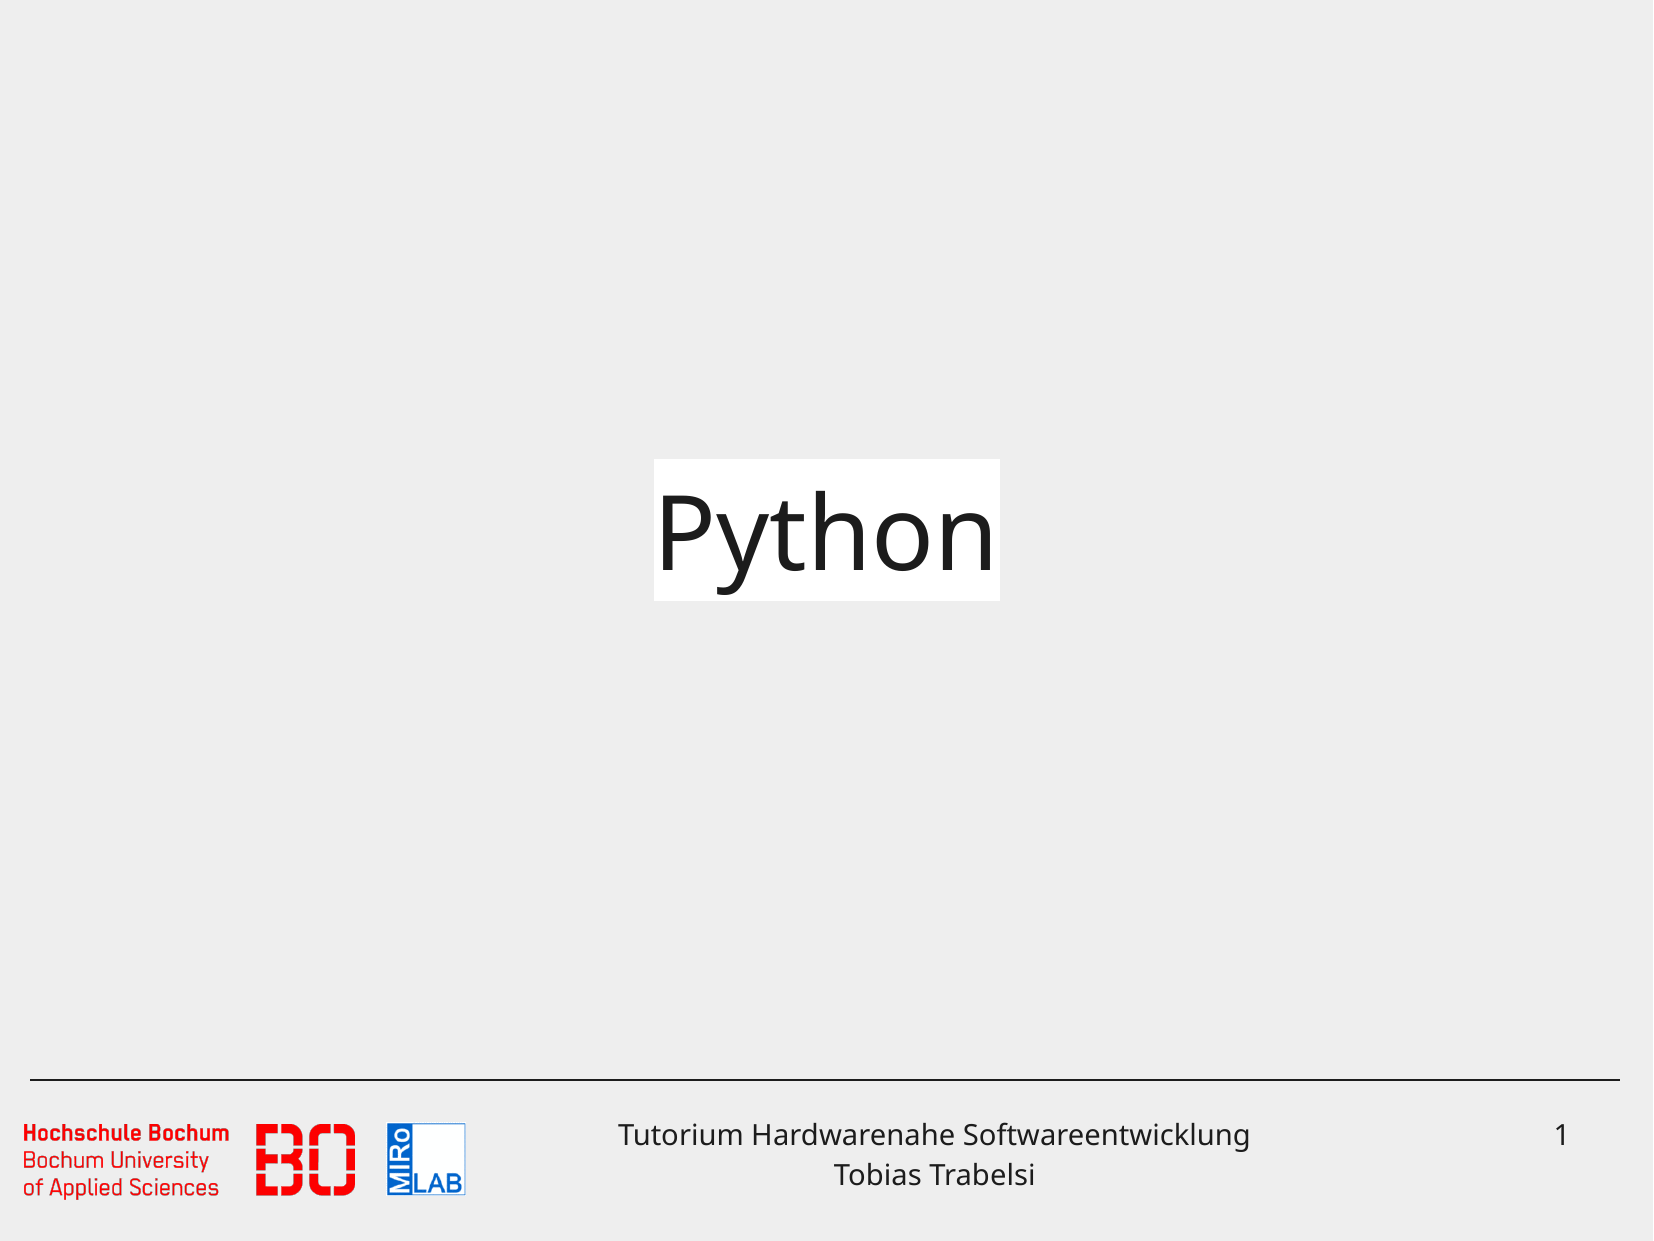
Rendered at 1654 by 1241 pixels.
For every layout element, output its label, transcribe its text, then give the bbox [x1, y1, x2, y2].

picture [386, 1122, 466, 1196]
subtitle Python [82, 49, 1571, 1010]
picture [24, 1124, 355, 1200]
